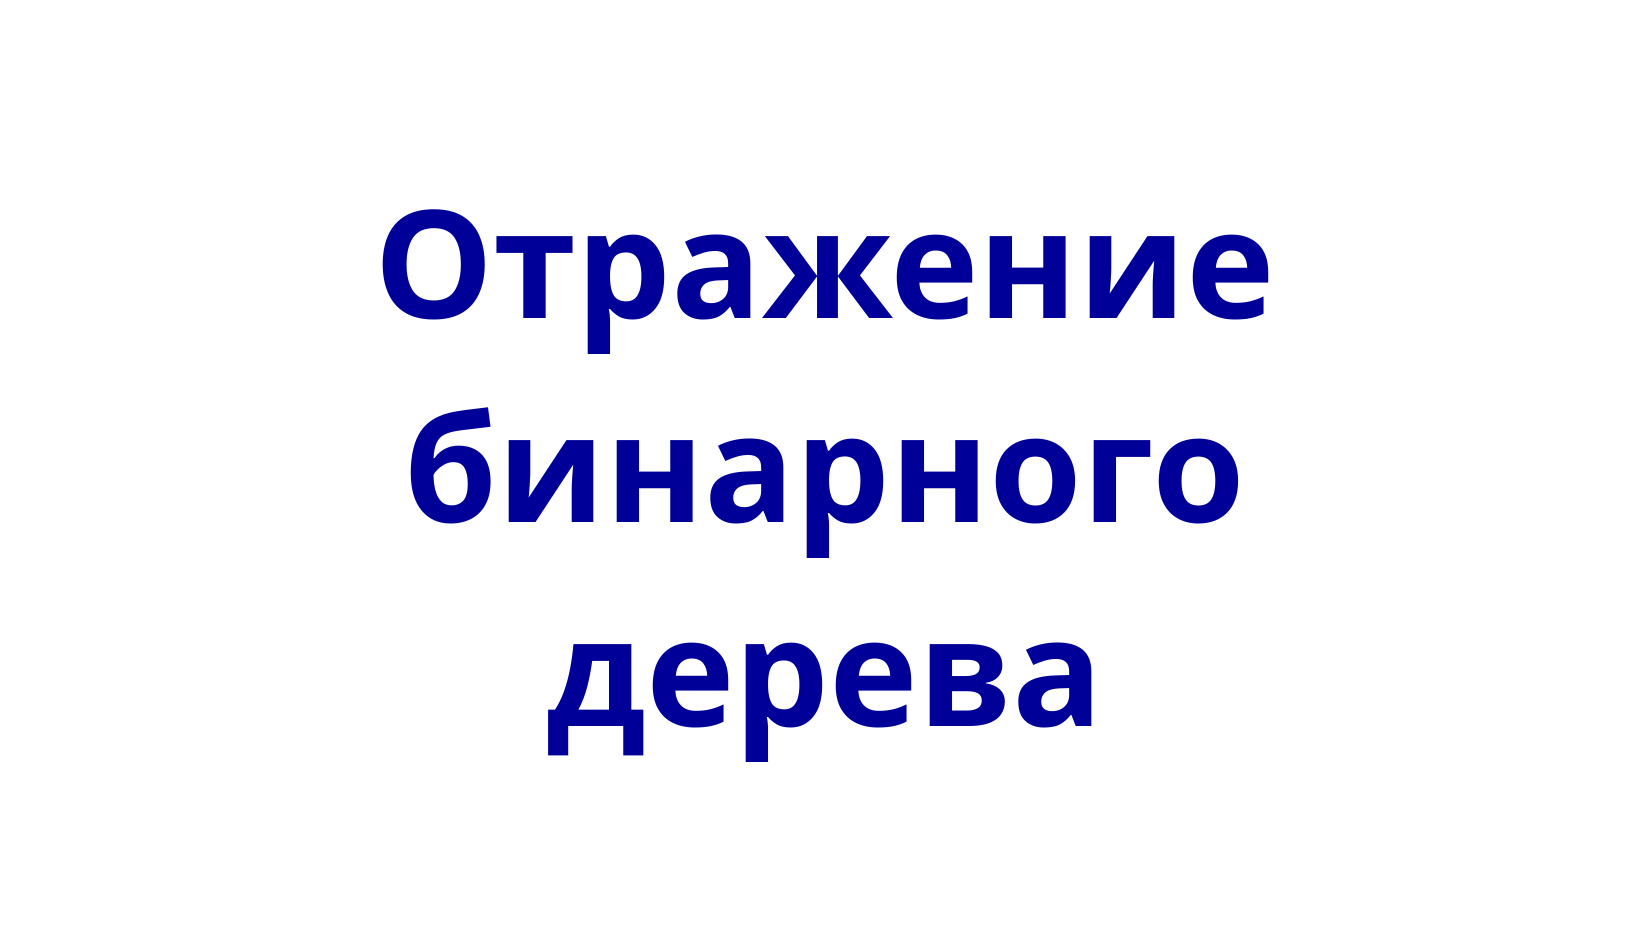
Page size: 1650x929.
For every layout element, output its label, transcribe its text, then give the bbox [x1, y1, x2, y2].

subtitle Отражение бинарного дерева [0, 0, 1650, 929]
